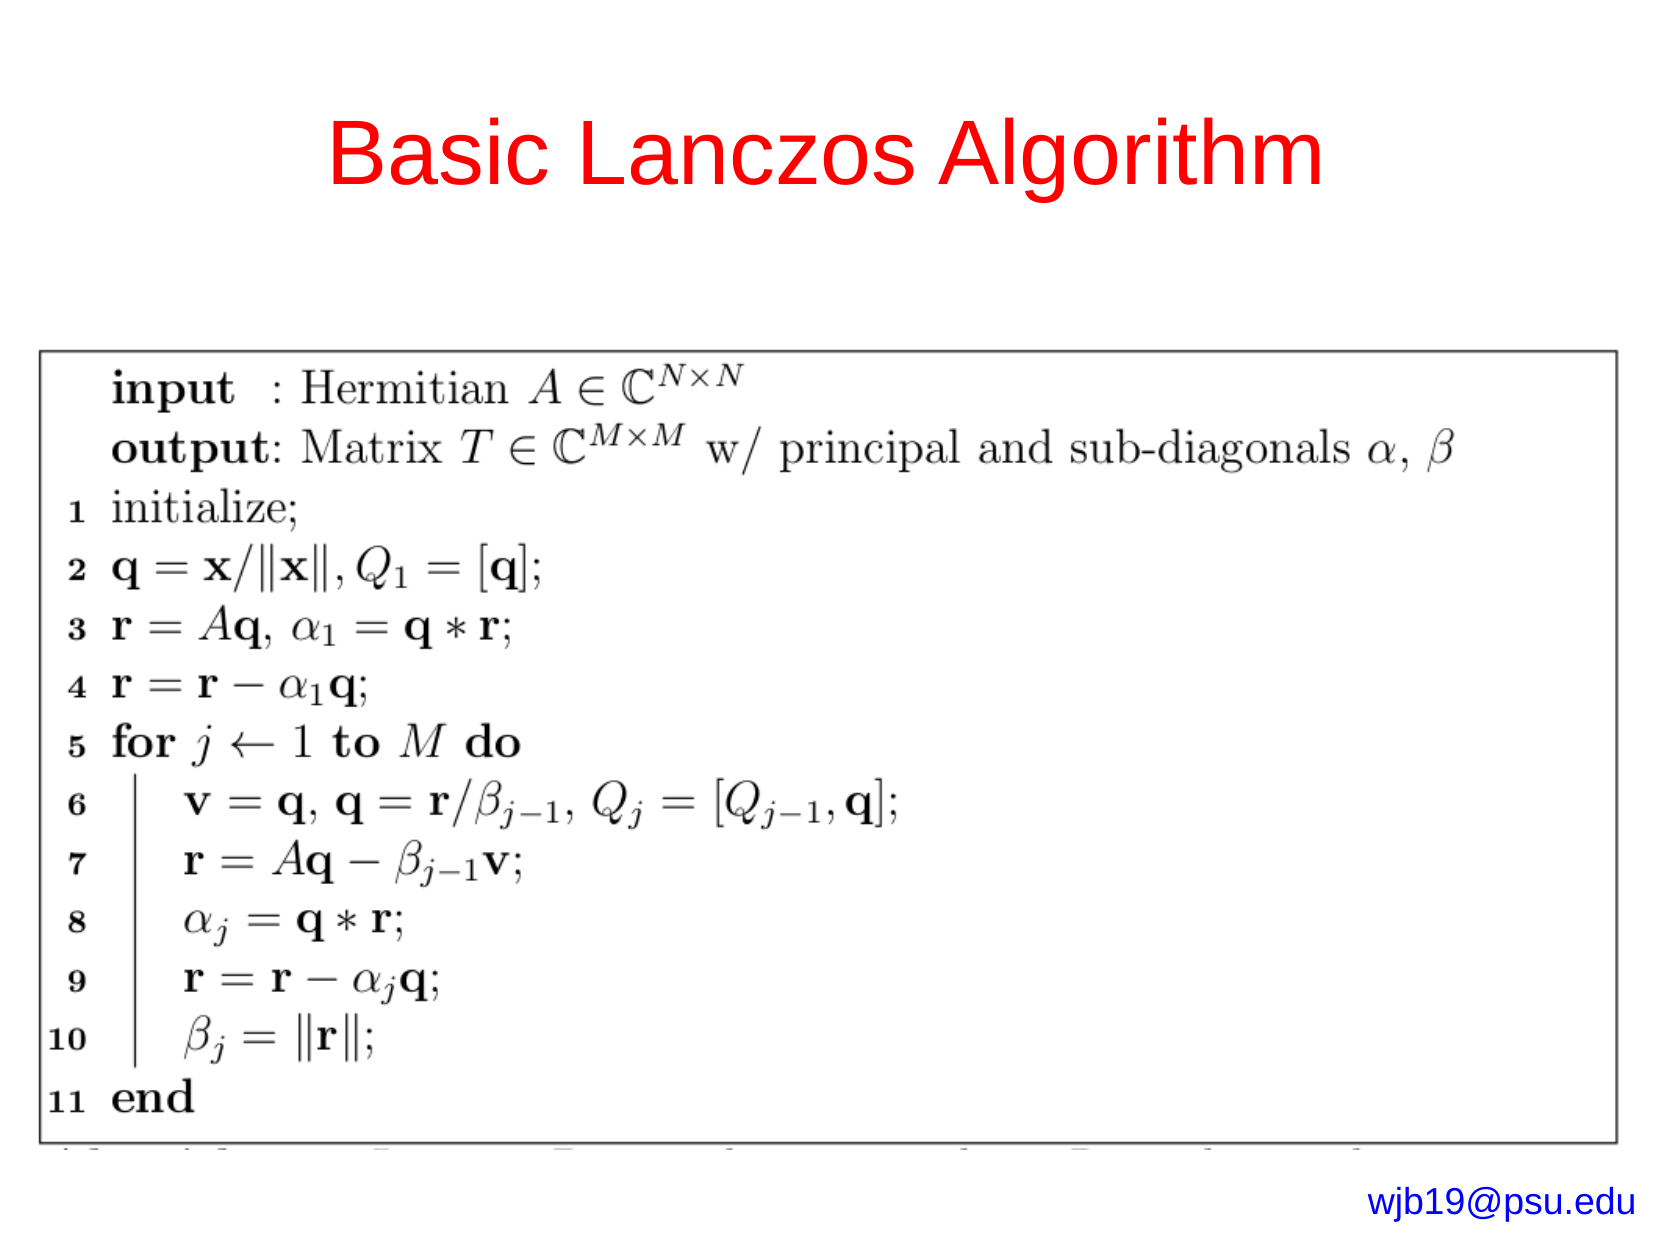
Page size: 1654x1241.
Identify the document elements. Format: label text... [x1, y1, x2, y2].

text_box wjb19@psu.edu [1353, 1173, 1652, 1231]
title Basic Lanczos Algorithm [82, 49, 1571, 257]
picture [33, 344, 1625, 1150]
